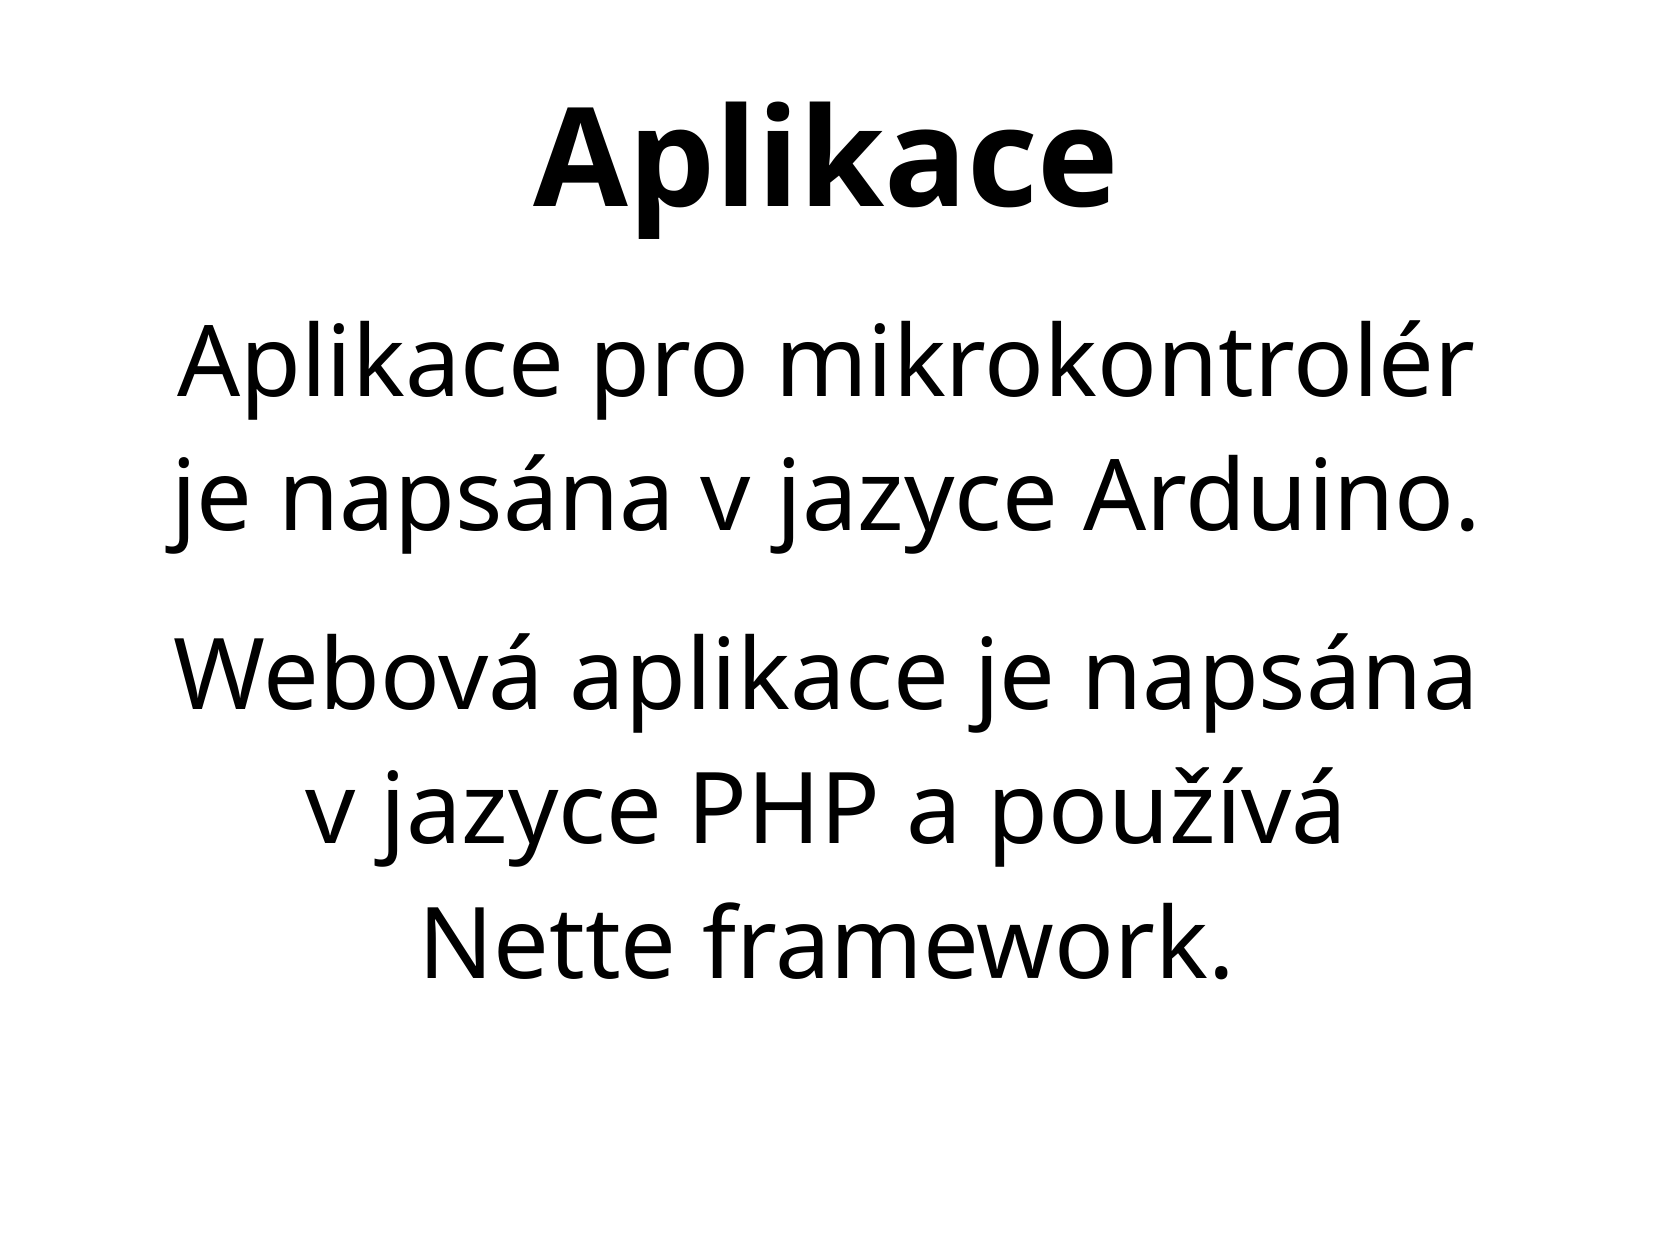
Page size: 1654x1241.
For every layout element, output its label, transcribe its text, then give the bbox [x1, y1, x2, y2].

title Aplikace [82, 49, 1571, 257]
list Aplikace pro mikrokontrolér je napsána v jazyce Arduino. Webová aplikace je napsána v jazyce PHP a používá Nette framework. [82, 290, 1571, 1010]
